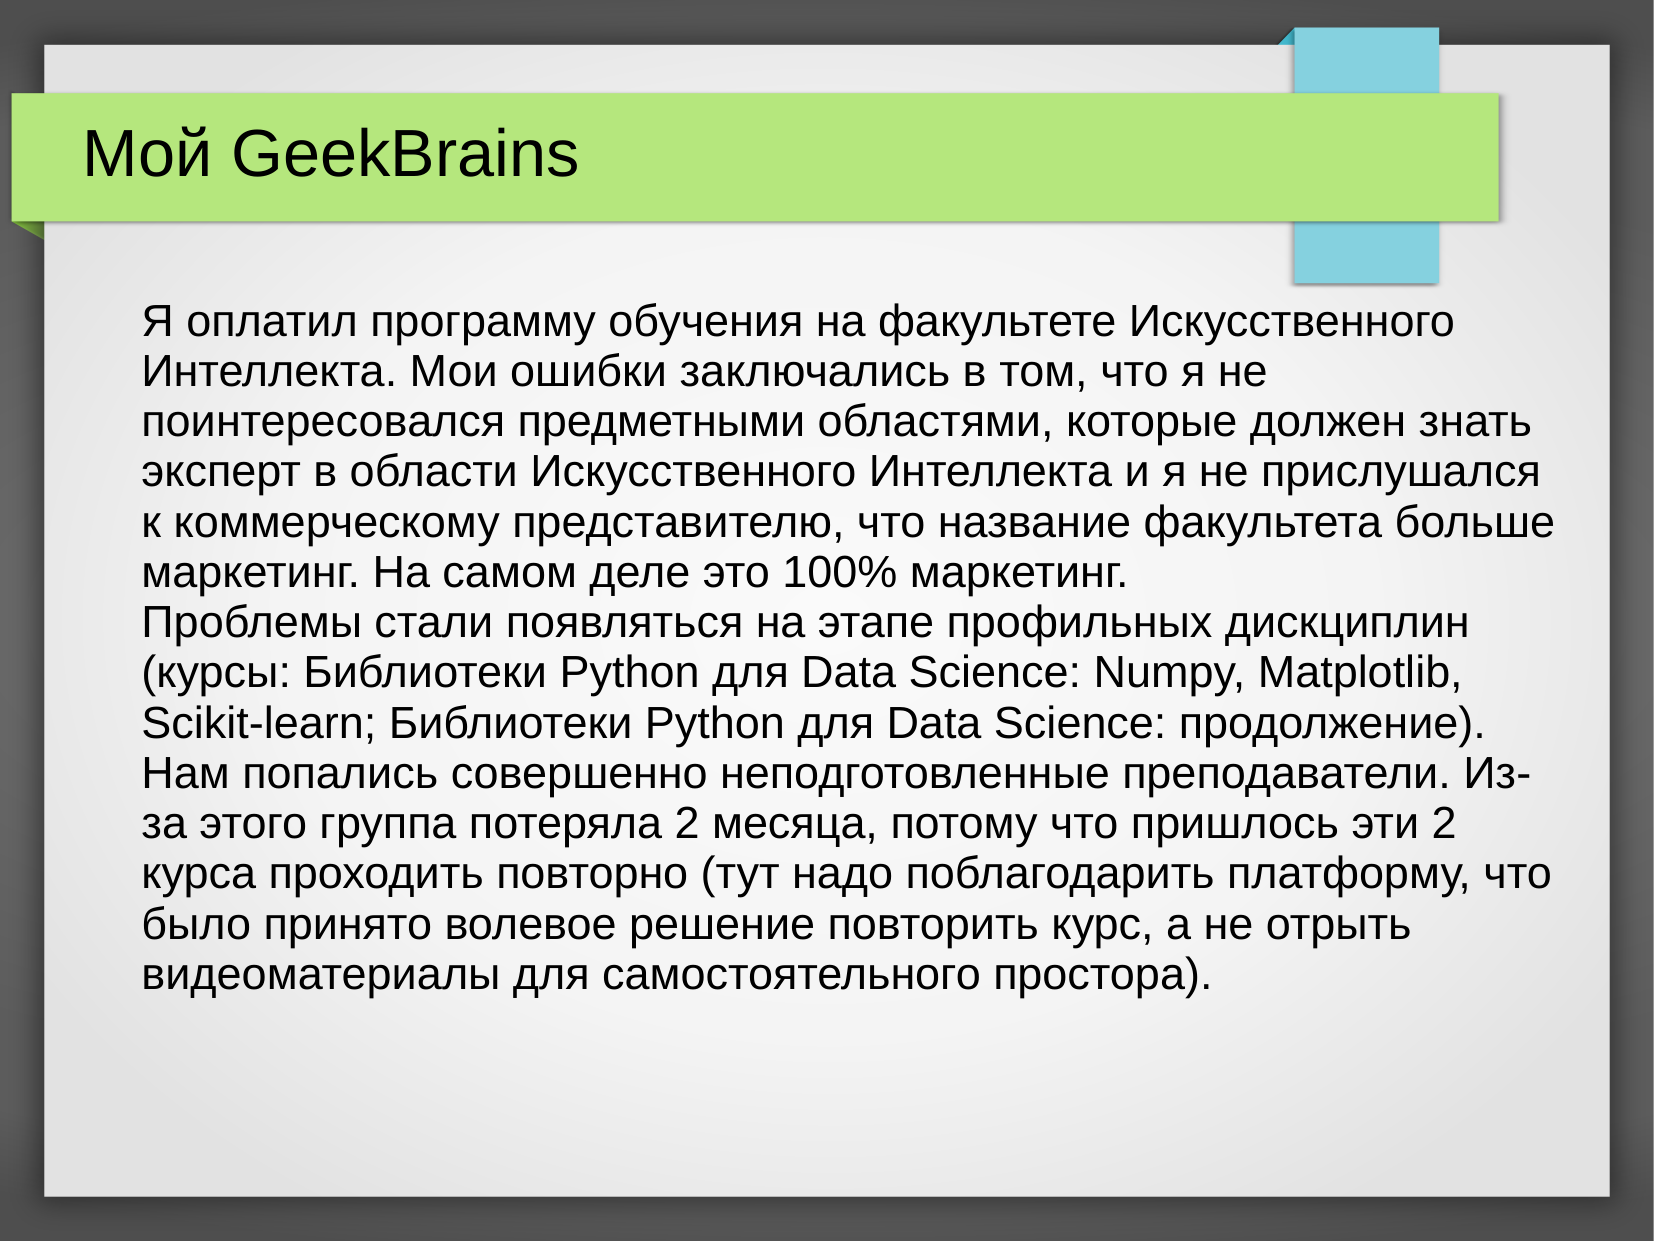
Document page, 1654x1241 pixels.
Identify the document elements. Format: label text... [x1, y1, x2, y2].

list Я оплатил программу обучения на факультете Искусственного Интеллекта. Мои ошибки заключались в том, что я не поинтересовался предметными областями, которые должен знать эксперт в области Искусственного Интеллекта и я не прислушался к коммерческому представителю, что название факультета больше маркетинг. На самом деле это 100% маркетинг. Проблемы стали появляться на этапе профильных дискциплин (курсы: Библиотеки Python для Data Science: Numpy, Matplotlib, Scikit-learn; Библиотеки Python для Data Science: продолжение). Нам попались совершенно неподготовленные преподаватели. Из-за этого группа потеряла 2 месяца, потому что пришлось эти 2 курса проходить повторно (тут надо поблагодарить платформу, что было принято волевое решение повторить курс, а не отрыть видеоматериалы для самостоятельного простора). [82, 295, 1571, 1015]
picture [0, 0, 1654, 1241]
title Мой GeekBrains [82, 94, 1264, 213]
